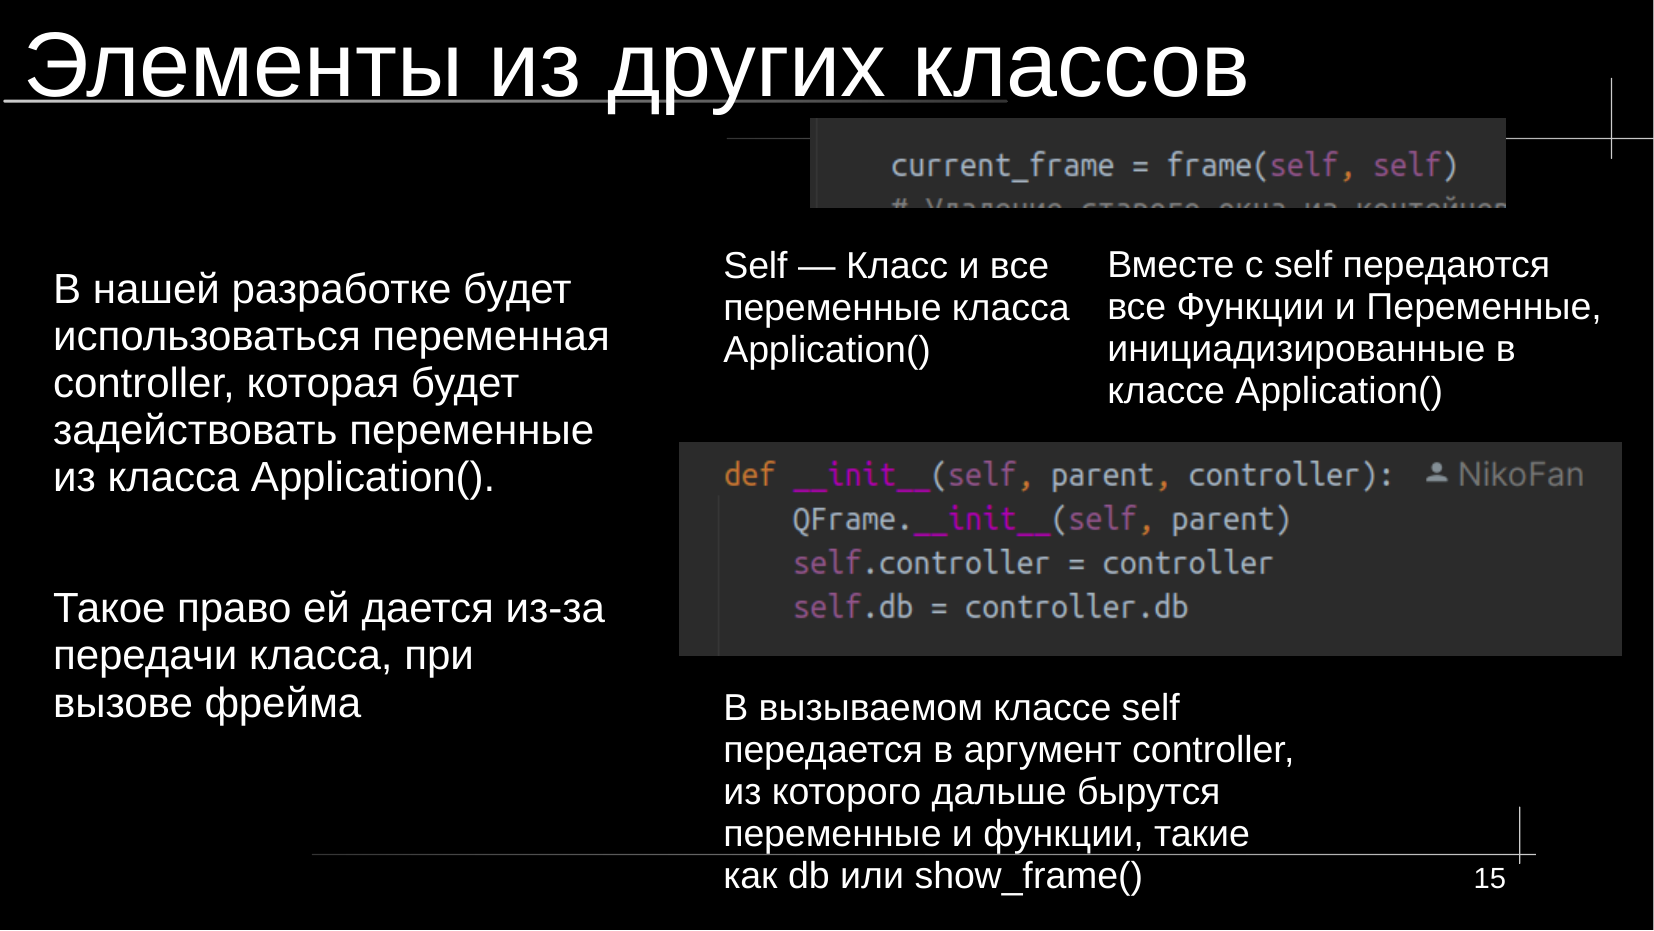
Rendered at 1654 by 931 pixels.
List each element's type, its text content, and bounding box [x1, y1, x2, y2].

text_box В вызываемом классе self передается в аргумент controller, из которого дальше бырутся переменные и функции, такие как db или show_frame() [708, 679, 1329, 931]
picture [810, 118, 1506, 208]
title Элементы из других классов [23, 11, 1589, 119]
text_box Self — Класс и все переменные класса Application() [708, 237, 1092, 415]
text_box Вместе с self передаются все Функции и Переменные, инициадизированные в классе Application() [1092, 236, 1625, 503]
picture [679, 442, 1622, 656]
list В нашей разработке будет использоваться переменная controller, которая будет задействовать переменные из класса Application(). Такое право ей дается из-за передачи класса, при вызове фрейма [53, 265, 621, 739]
